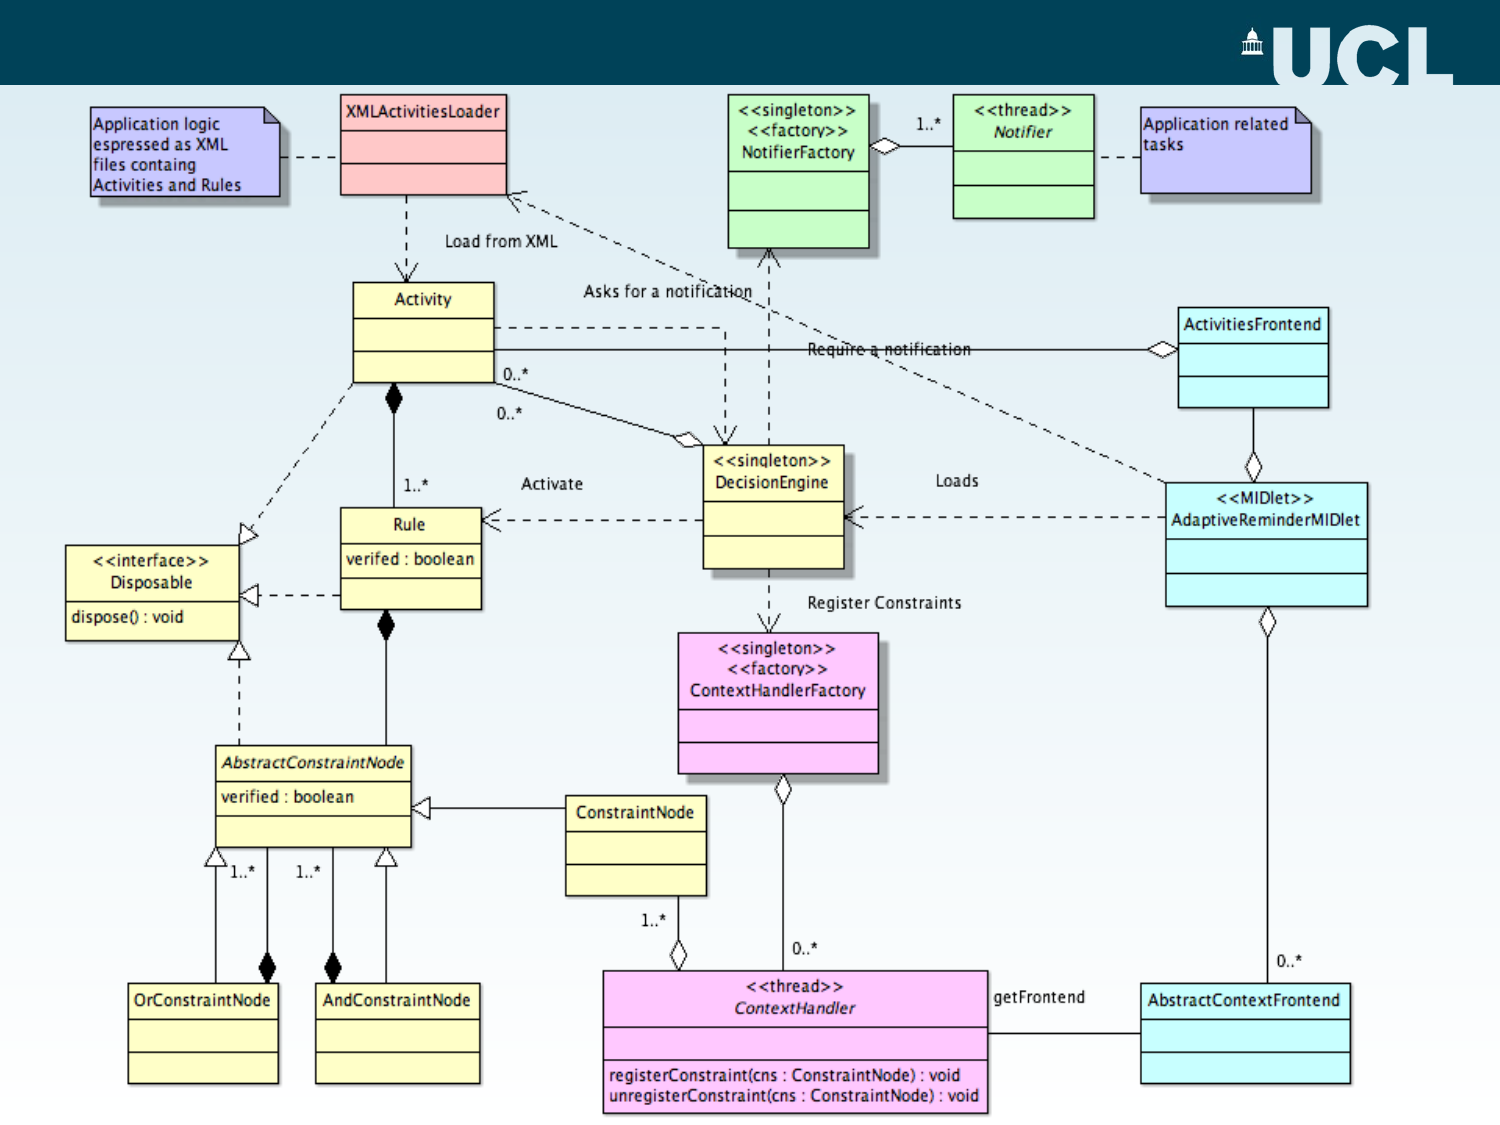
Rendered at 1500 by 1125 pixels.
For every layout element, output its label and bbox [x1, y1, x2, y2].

picture [59, 88, 1453, 1119]
picture [1338, 25, 1398, 85]
picture [1240, 28, 1263, 55]
picture [1409, 28, 1453, 85]
picture [1274, 28, 1330, 85]
